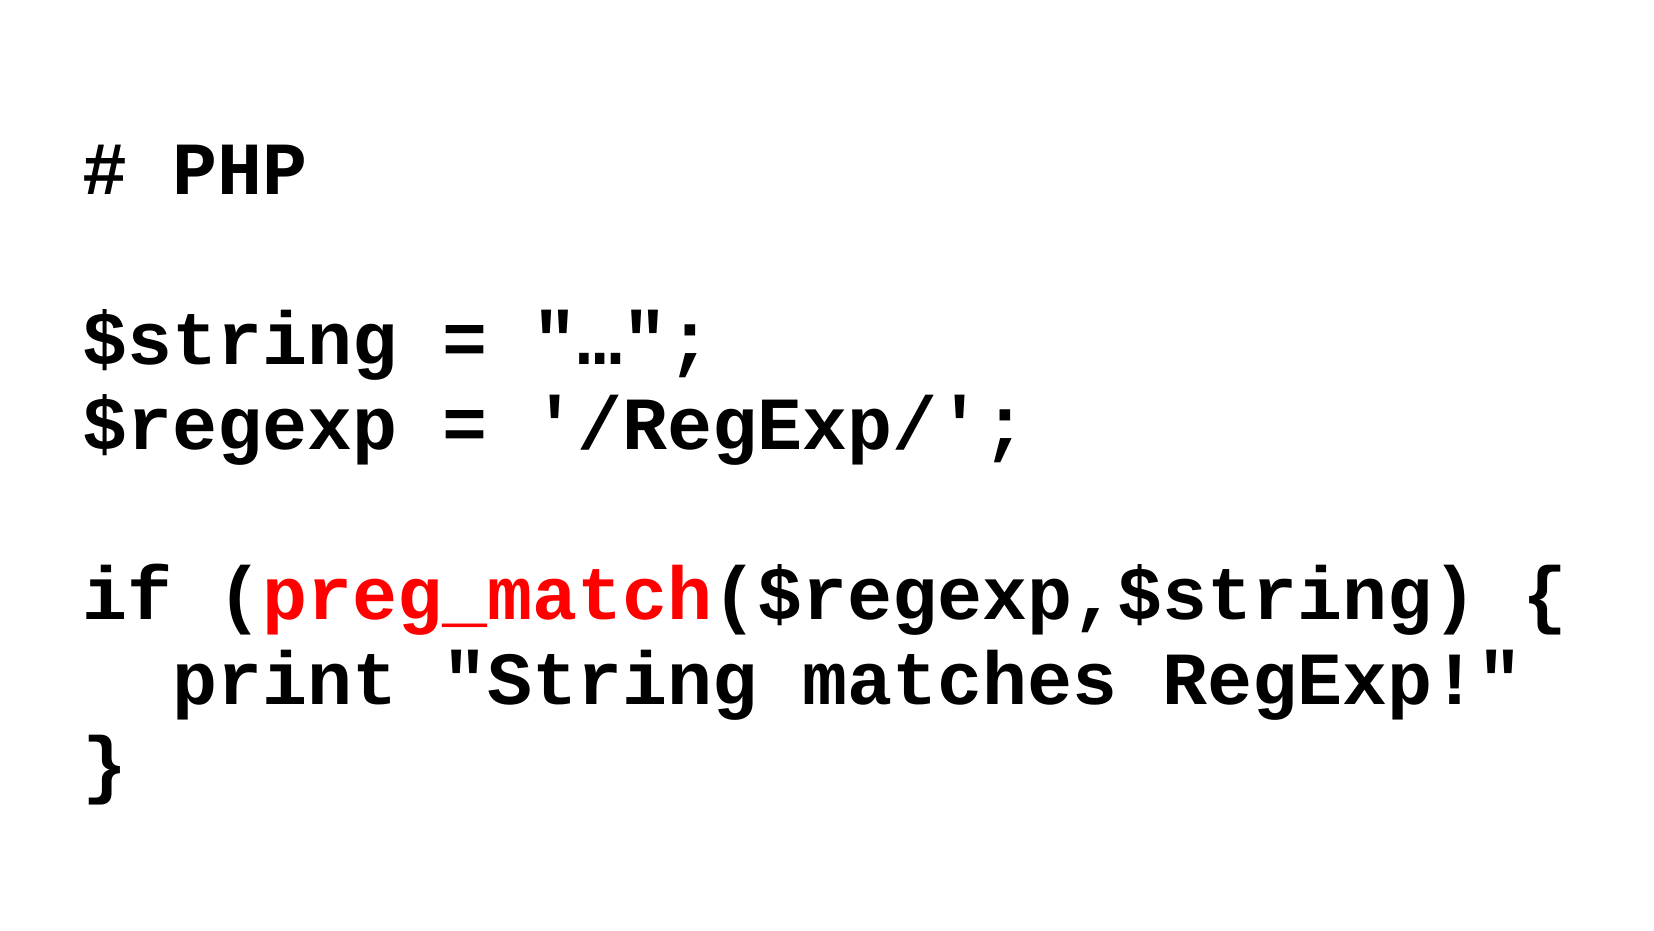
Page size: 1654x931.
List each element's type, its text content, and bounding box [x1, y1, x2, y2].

title # PHP $string = "…"; $regexp = '/RegExp/'; if (preg_match($regexp,$string) { print "String matches RegExp!" } [82, 25, 1571, 920]
